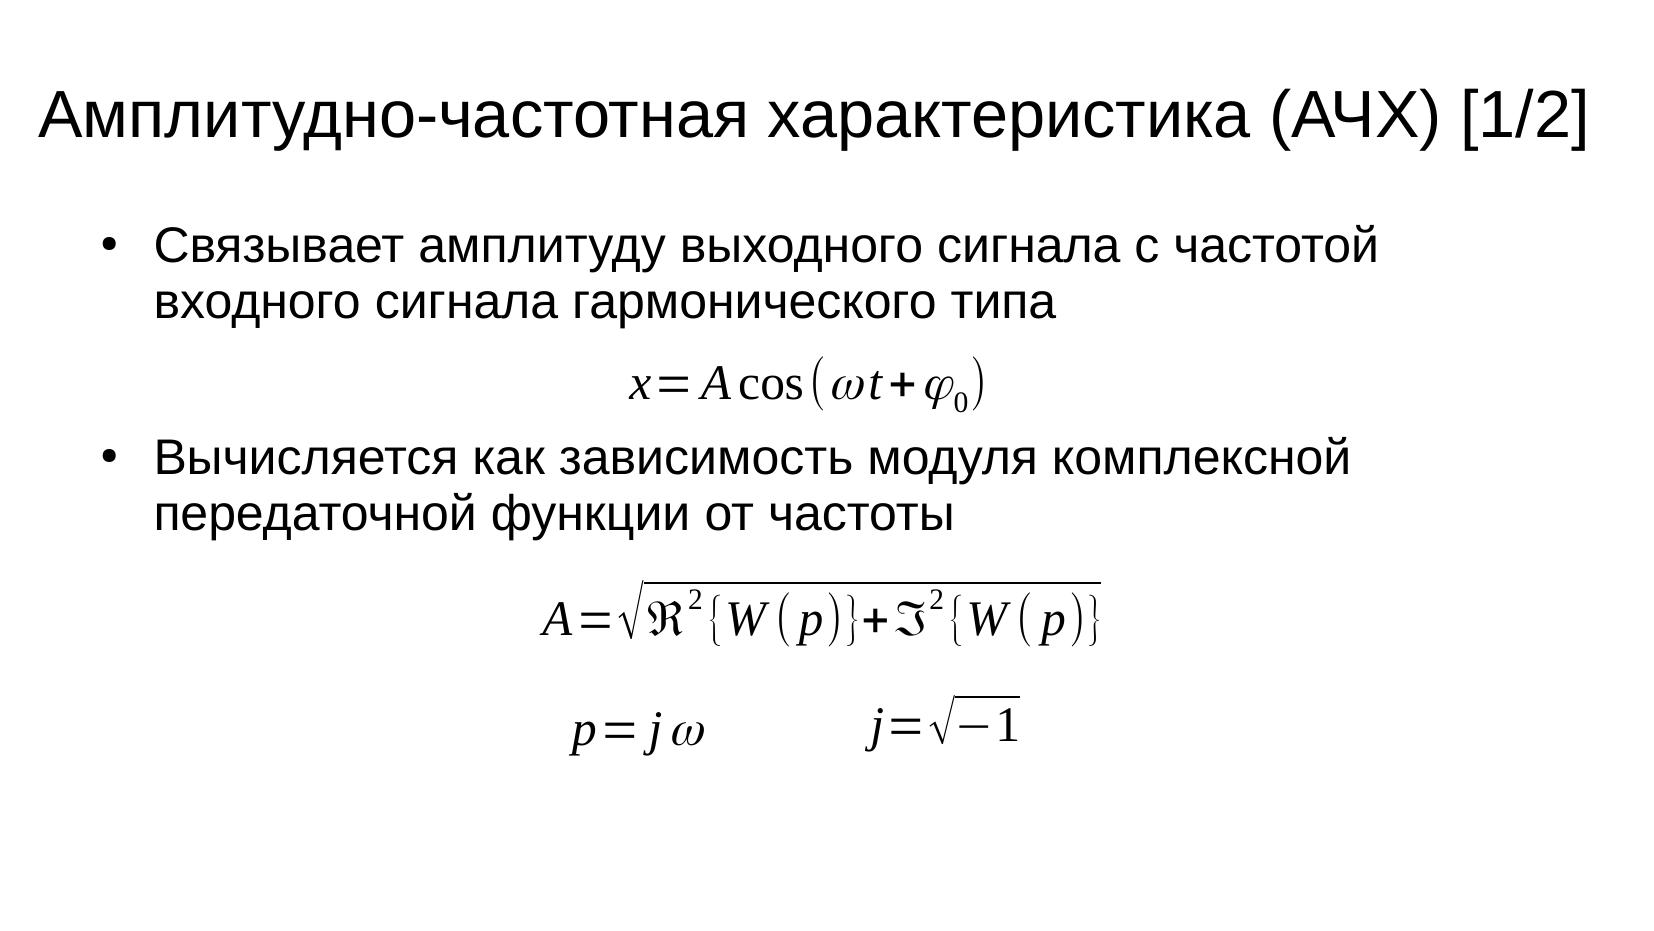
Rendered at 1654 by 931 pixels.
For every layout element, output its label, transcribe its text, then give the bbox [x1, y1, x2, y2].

title Амплитудно-частотная характеристика (АЧХ) [1/2] [29, 37, 1601, 193]
list Связывает амплитуду выходного сигнала с частотой входного сигнала гармонического типа Вычисляется как зависимость модуля комплексной передаточной функции от частоты [82, 217, 1571, 758]
chart [856, 692, 1027, 752]
chart [561, 702, 711, 758]
chart [620, 354, 994, 419]
chart [531, 578, 1112, 650]
